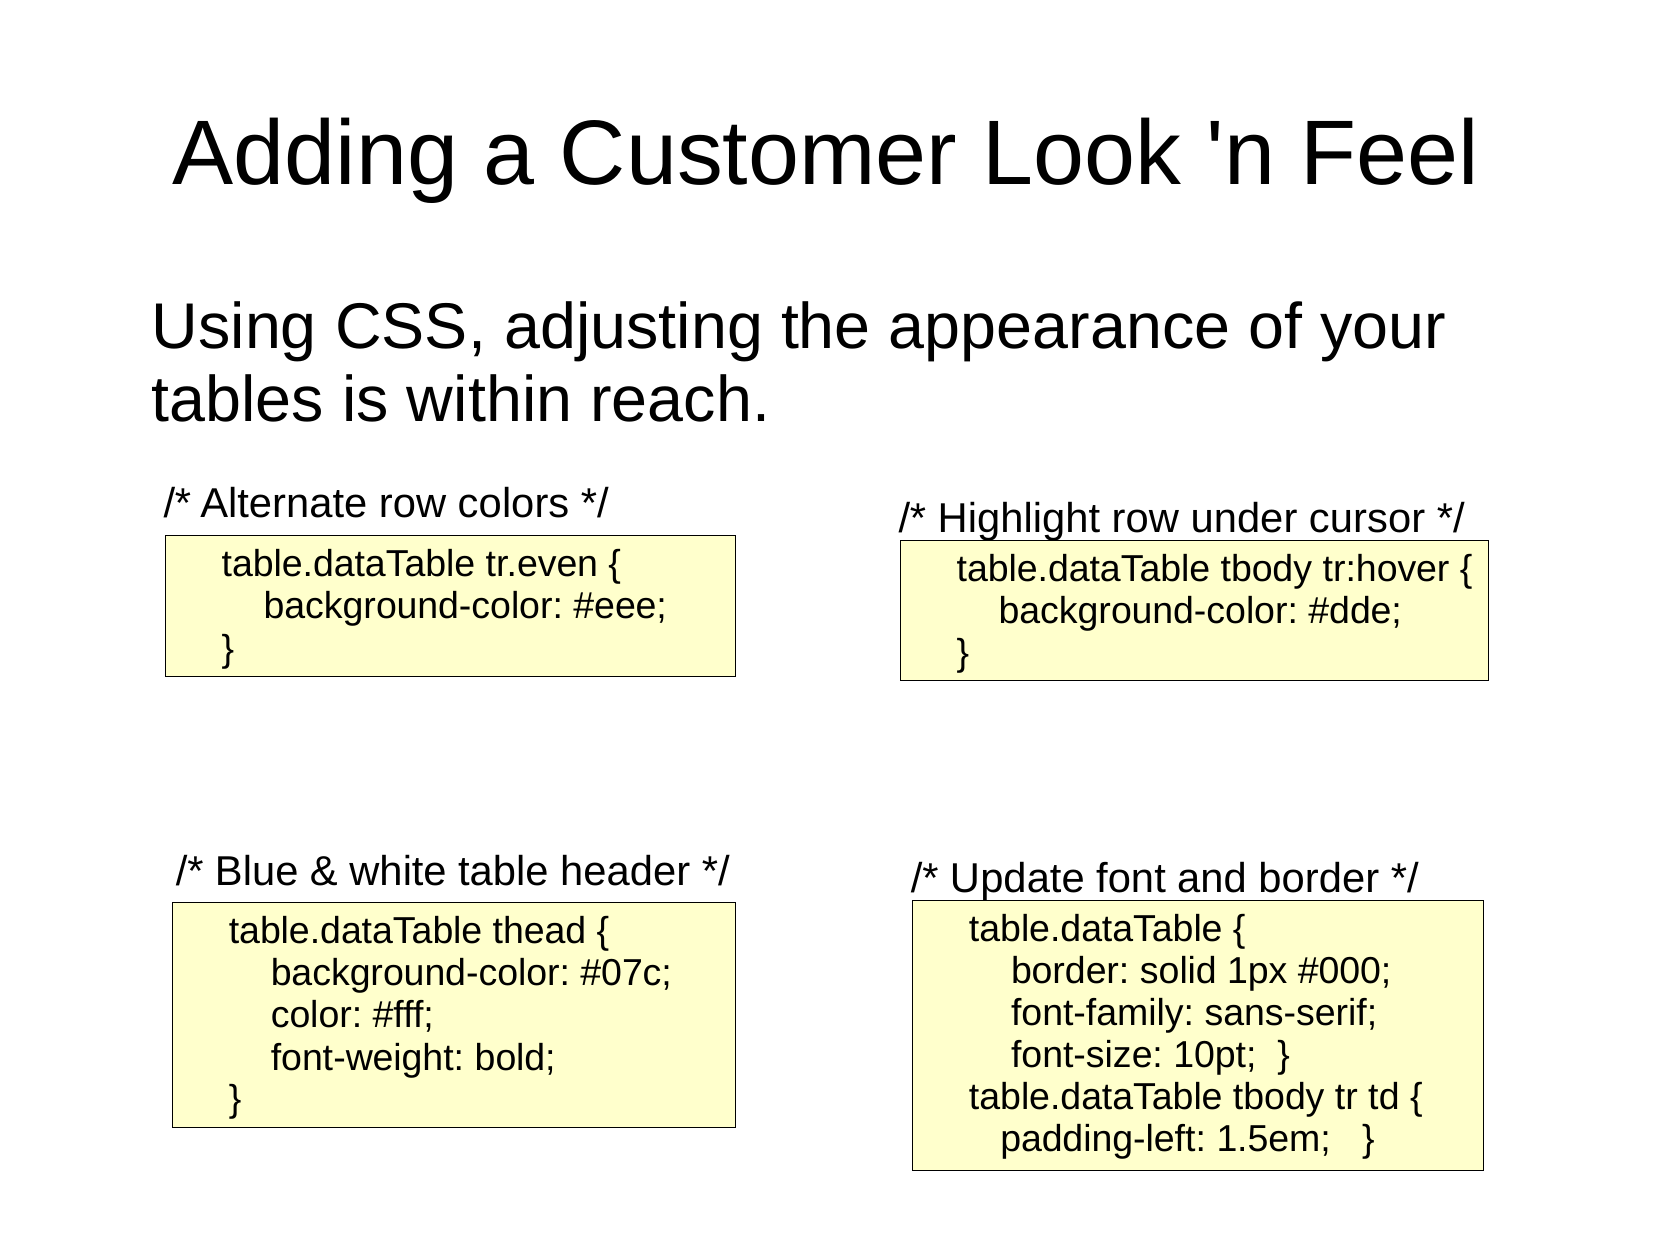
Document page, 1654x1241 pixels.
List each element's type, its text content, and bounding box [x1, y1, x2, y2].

text_box table.dataTable tr.even { background-color: #eee; } [165, 535, 736, 676]
text_box table.dataTable tbody tr:hover { background-color: #dde; } [900, 550, 1489, 680]
text_box table.dataTable { border: solid 1px #000; font-family: sans-serif; font-size: 10pt; } table.dataTable tbody tr td { padding-left: 1.5em; } [912, 910, 1484, 1171]
list Using CSS, adjusting the appearance of your tables is within reach. [82, 290, 1571, 436]
text_box /* Alternate row colors */ [92, 480, 766, 535]
text_box /* Blue & white table header */ [105, 847, 778, 903]
text_box /* Highlight row under cursor */ [827, 495, 1501, 550]
text_box table.dataTable thead { background-color: #07c; color: #fff; font-weight: bold; } [172, 903, 736, 1126]
text_box /* Update font and border */ [840, 855, 1513, 910]
title Adding a Customer Look 'n Feel [82, 49, 1571, 257]
